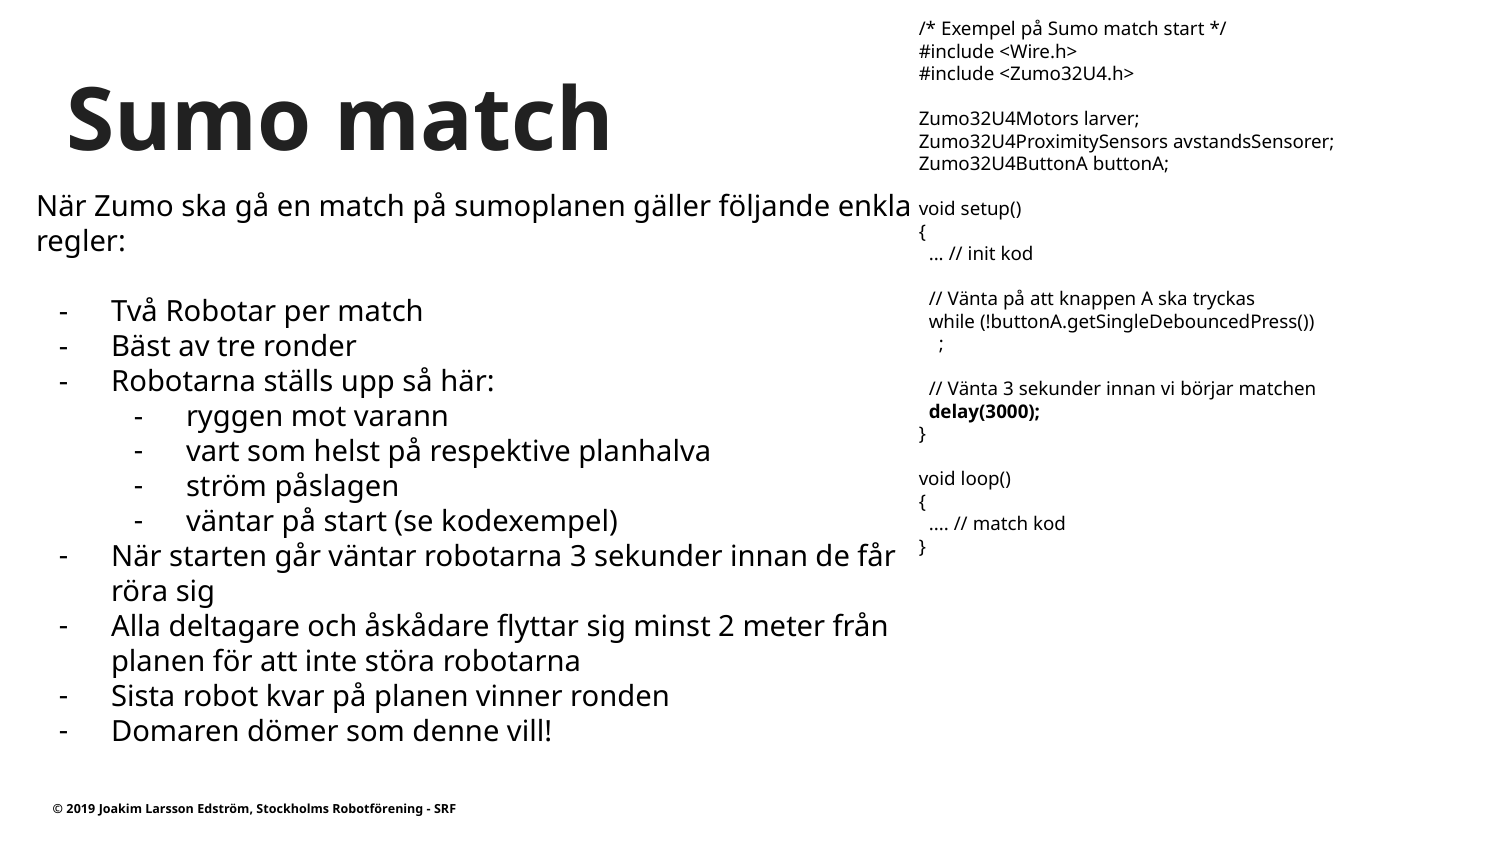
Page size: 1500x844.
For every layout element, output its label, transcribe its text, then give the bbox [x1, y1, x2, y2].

title Sumo match [51, 48, 903, 172]
text_box När Zumo ska gå en match på sumoplanen gäller följande enkla regler: Två Robotar per match Bäst av tre ronder Robotarna ställs upp så här: ryggen mot varann vart som helst på respektive planhalva ström påslagen väntar på start (se kodexempel) När starten går väntar robotarna 3 sekunder innan de får röra sig Alla deltagare och åskådare flyttar sig minst 2 meter från planen för att inte störa robotarna Sista robot kvar på planen vinner ronden Domaren dömer som denne vill! [21, 172, 949, 801]
text_box © 2019 Joakim Larsson Edström, Stockholms Robotförening - SRF [37, 786, 604, 819]
text_box /* Exempel på Sumo match start */ #include <Wire.h> #include <Zumo32U4.h> Zumo32U4Motors larver; Zumo32U4ProximitySensors avstandsSensorer; Zumo32U4ButtonA buttonA; void setup() { ... // init kod // Vänta på att knappen A ska tryckas while (!buttonA.getSingleDebouncedPress()) ; // Vänta 3 sekunder innan vi börjar matchen delay(3000); } void loop() { .... // match kod } [903, 2, 1500, 788]
